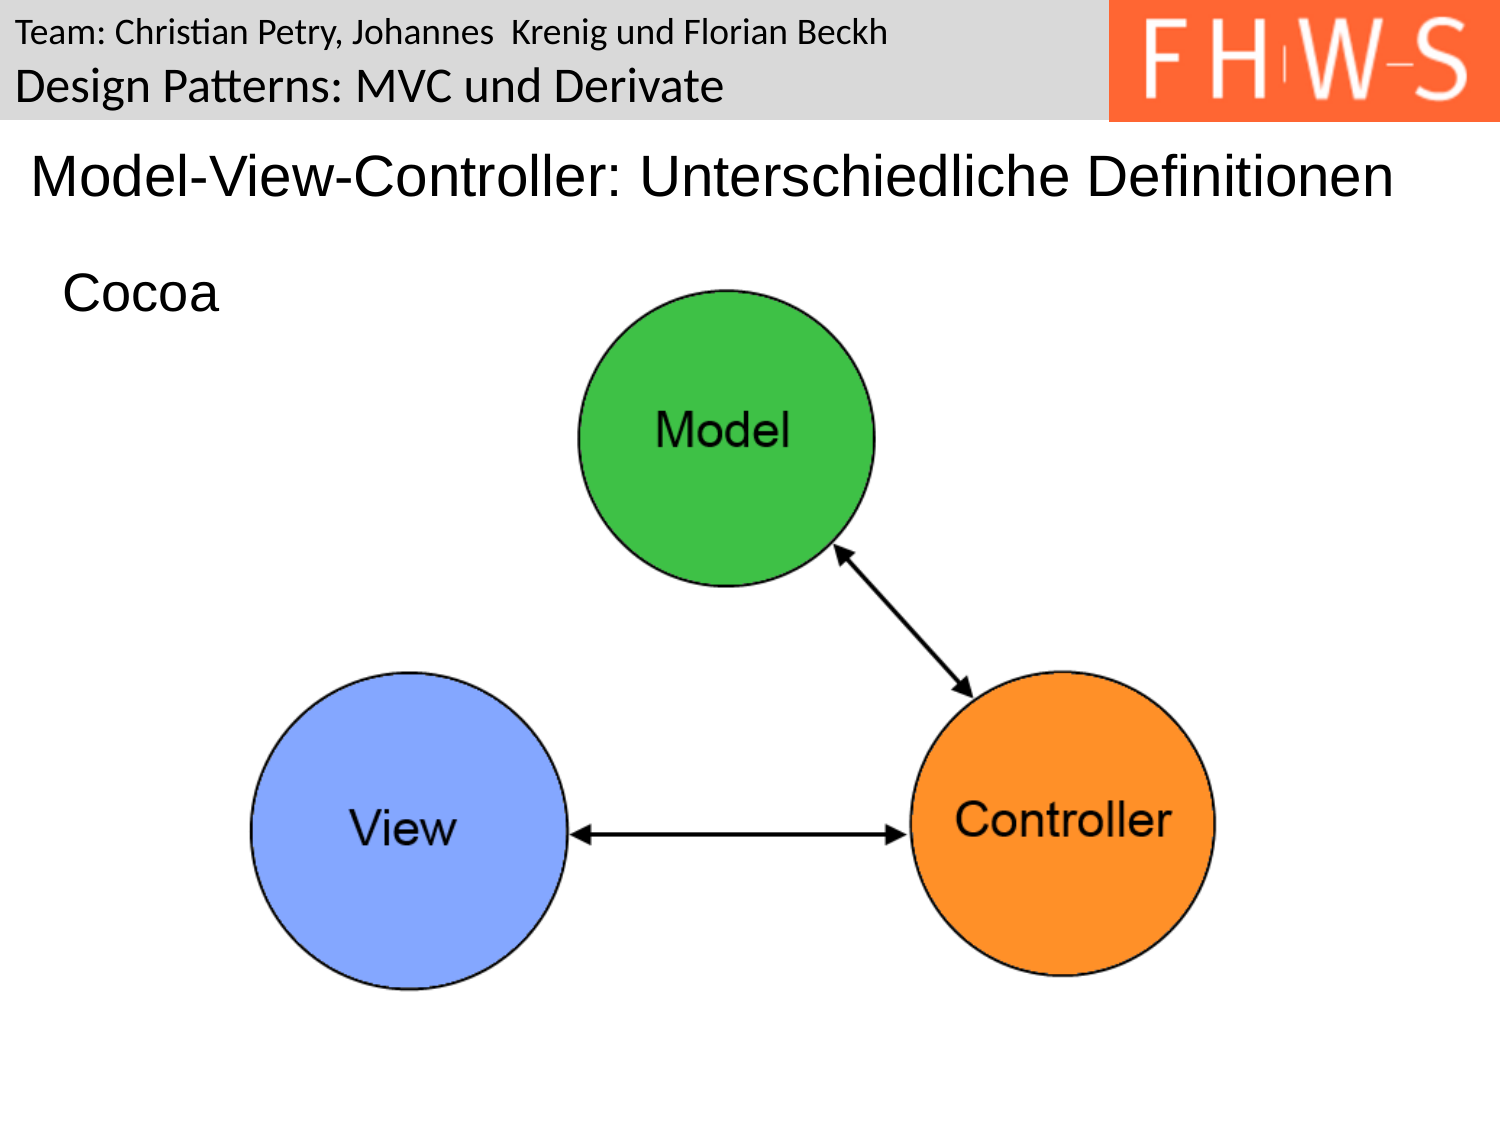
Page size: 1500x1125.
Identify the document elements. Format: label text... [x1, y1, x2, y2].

picture [153, 230, 1312, 1099]
text_box Model-View-Controller: Unterschiedliche Definitionen [16, 141, 1441, 206]
picture [1109, 0, 1500, 122]
text_box Cocoa [47, 255, 520, 331]
